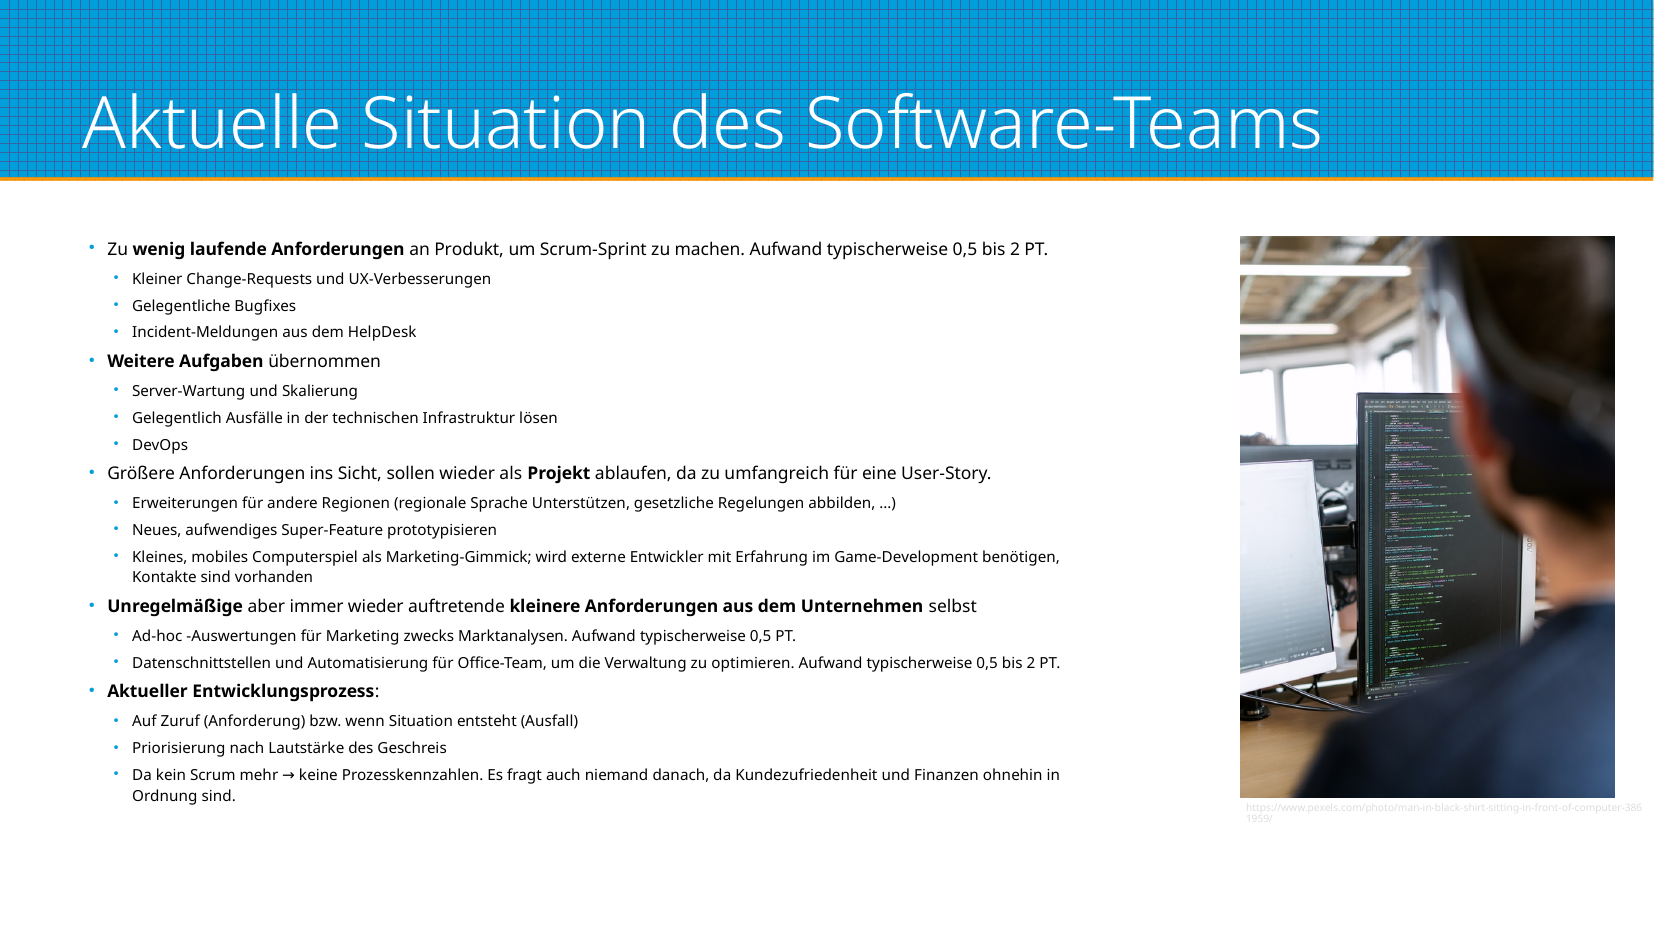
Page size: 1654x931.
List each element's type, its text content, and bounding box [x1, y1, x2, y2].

text_box https://www.pexels.com/photo/man-in-black-shirt-sitting-in-front-of-computer-3861959/ [1240, 802, 1654, 827]
title Aktuelle Situation des Software-Teams [82, 14, 1571, 171]
picture [1240, 236, 1615, 798]
list Zu wenig laufende Anforderungen an Produkt, um Scrum-Sprint zu machen. Aufwand typischerweise 0,5 bis 2 PT. Kleiner Change-Requests und UX-Verbesserungen Gelegentliche Bugfixes Incident-Meldungen aus dem HelpDesk Weitere Aufgaben übernommen Server-Wartung und Skalierung Gelegentlich Ausfälle in der technischen Infrastruktur lösen DevOps Größere Anforderungen ins Sicht, sollen wieder als Projekt ablaufen, da zu umfangreich für eine User-Story. Erweiterungen für andere Regionen (regionale Sprache Unterstützen, gesetzliche Regelungen abbilden, …) Neues, aufwendiges Super-Feature prototypisieren Kleines, mobiles Computerspiel als Marketing-Gimmick; wird externe Entwickler mit Erfahrung im Game-Development benötigen, Kontakte sind vorhanden Unregelmäßige aber immer wieder auftretende kleinere Anforderungen aus dem Unternehmen selbst Ad-hoc -Auswertungen für Marketing zwecks Marktanalysen. Aufwand typischerweise 0,5 PT. Datenschnittstellen und Automatisierung für Office-Team, um die Verwaltung zu optimieren. Aufwand typischerweise 0,5 bis 2 PT. Aktueller Entwicklungsprozess: Auf Zuruf (Anforderung) bzw. wenn Situation entsteht (Ausfall) Priorisierung nach Lautstärke des Geschreis Da kein Scrum mehr → keine Prozesskennzahlen. Es fragt auch niemand danach, da Kundezufriedenheit und Finanzen ohnehin in Ordnung sind. [82, 236, 1123, 811]
